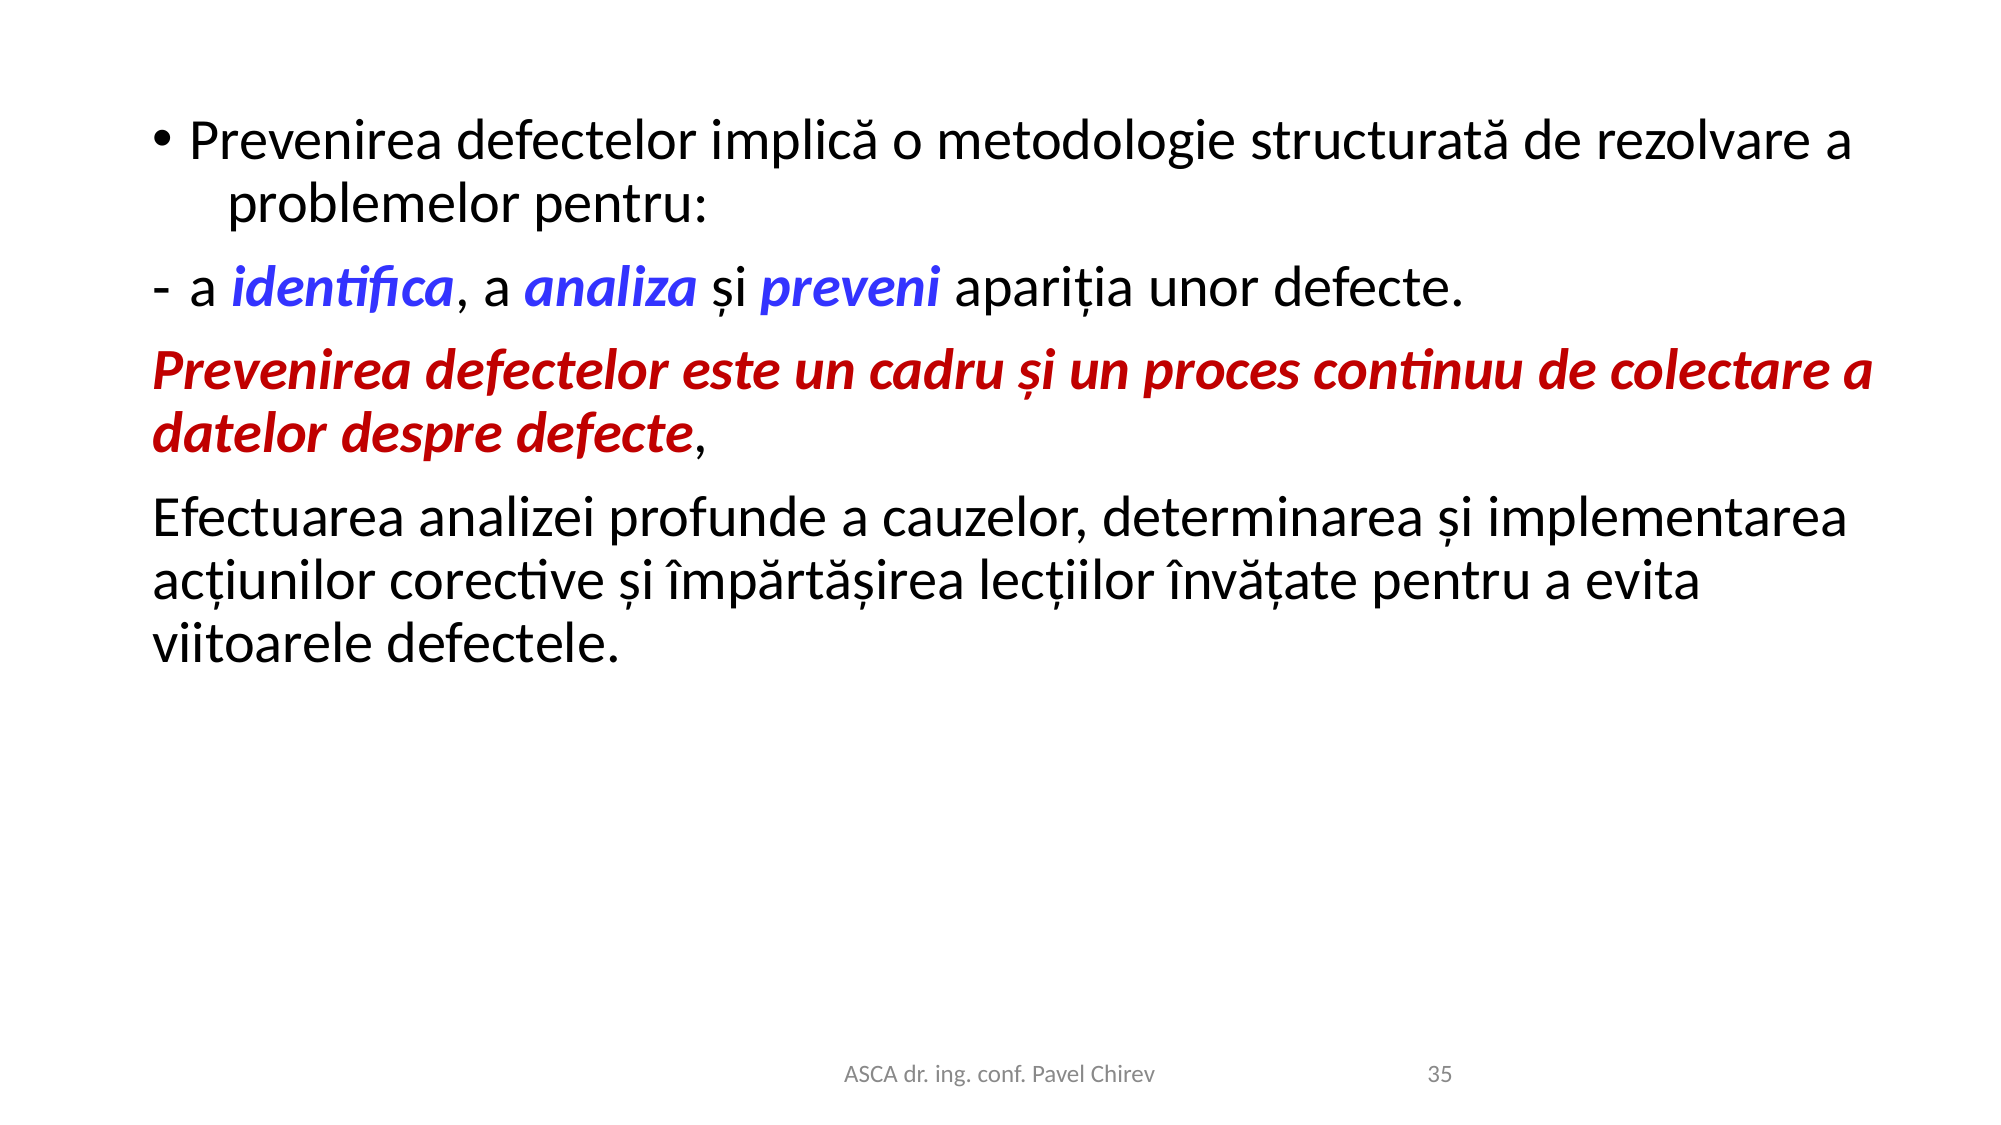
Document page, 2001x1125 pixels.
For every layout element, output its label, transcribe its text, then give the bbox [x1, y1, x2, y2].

text_box [1412, 1042, 1863, 1103]
text_box ASCA dr. ing. conf. Pavel Chirev [662, 1042, 1338, 1103]
list Prevenirea defectelor implică o metodologie structurată de rezolvare a problemelor pentru: a identifica, a analiza și preveni apariția unor defecte. Prevenirea defectelor este un cadru și un proces continuu de colectare a datelor despre defecte, Efectuarea analizei profunde a cauzelor, determinarea și implementarea acțiunilor corective și împărtășirea lecțiilor învățate pentru a evita viitoarele defectele. [137, 102, 1909, 1014]
